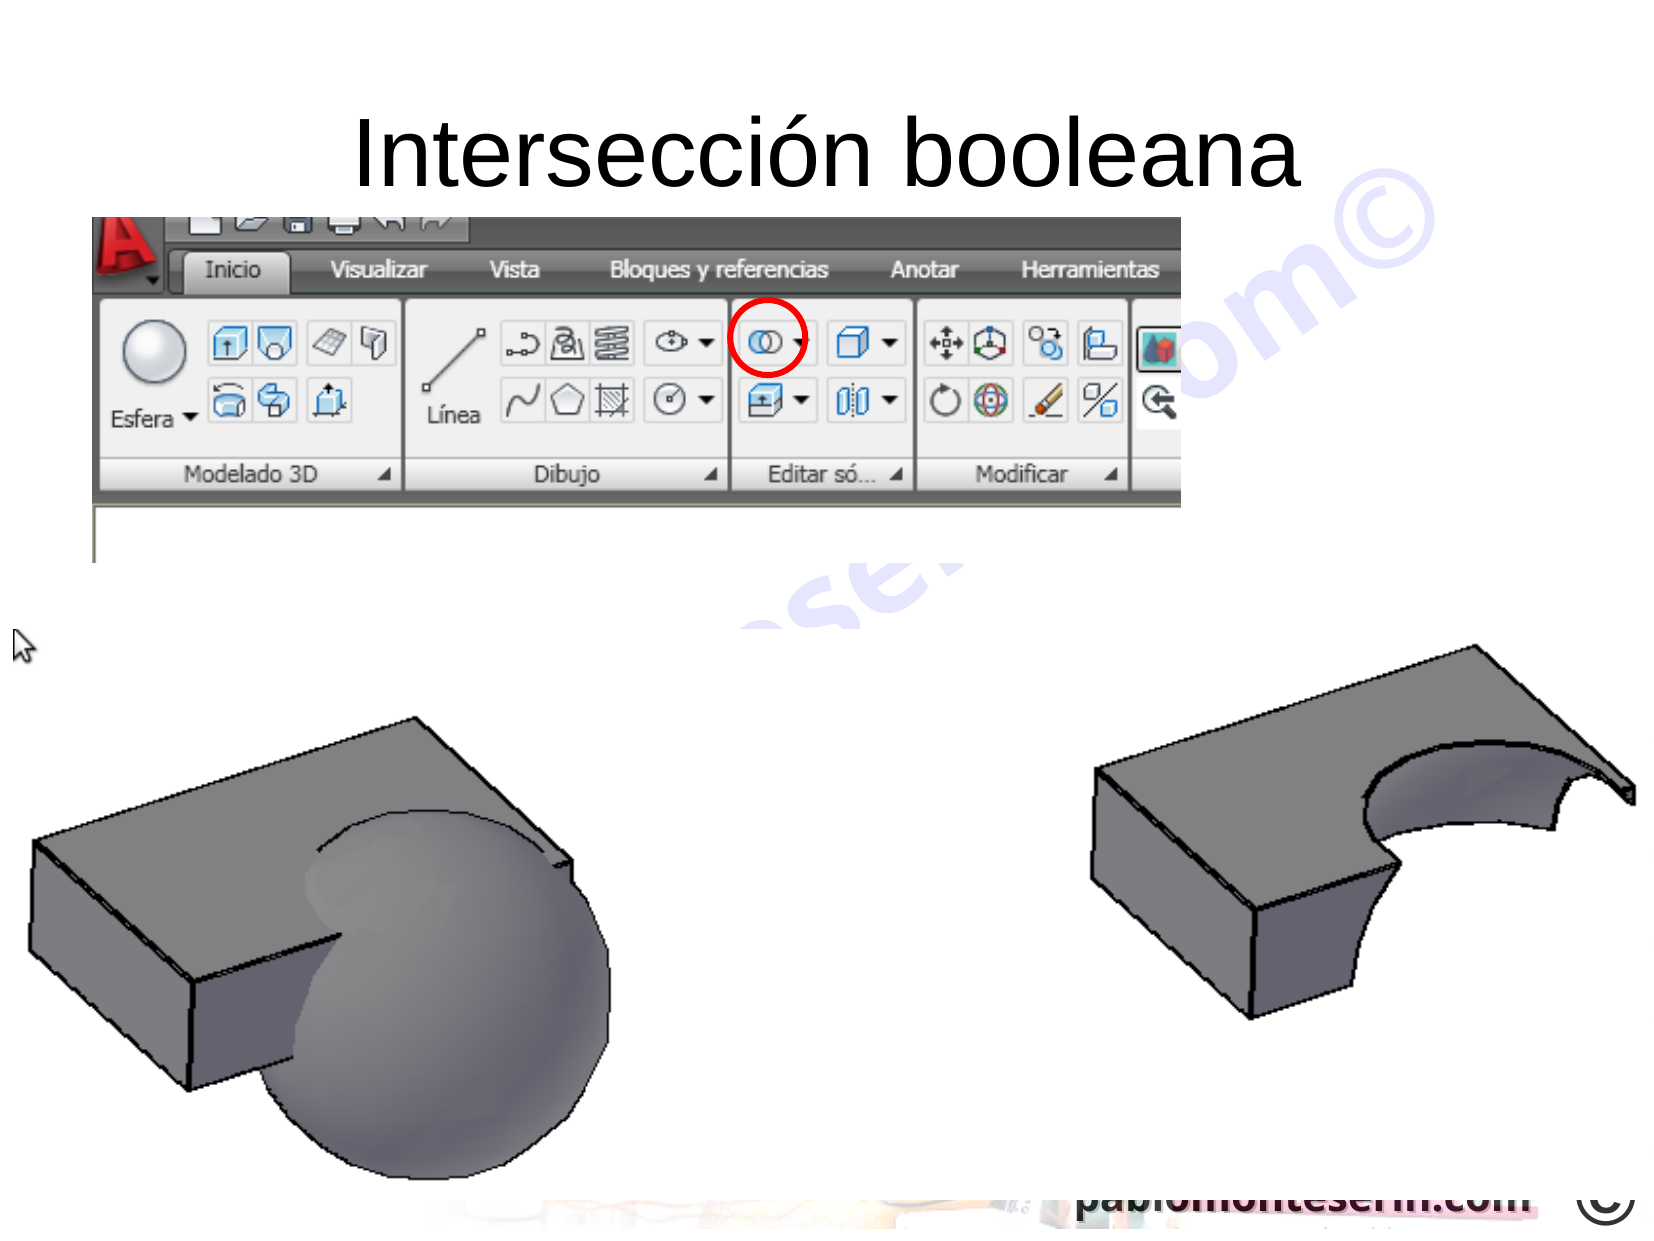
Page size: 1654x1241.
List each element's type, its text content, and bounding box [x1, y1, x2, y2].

title Intersección booleana [82, 49, 1571, 257]
picture [13, 629, 1654, 1229]
picture [92, 217, 1181, 563]
